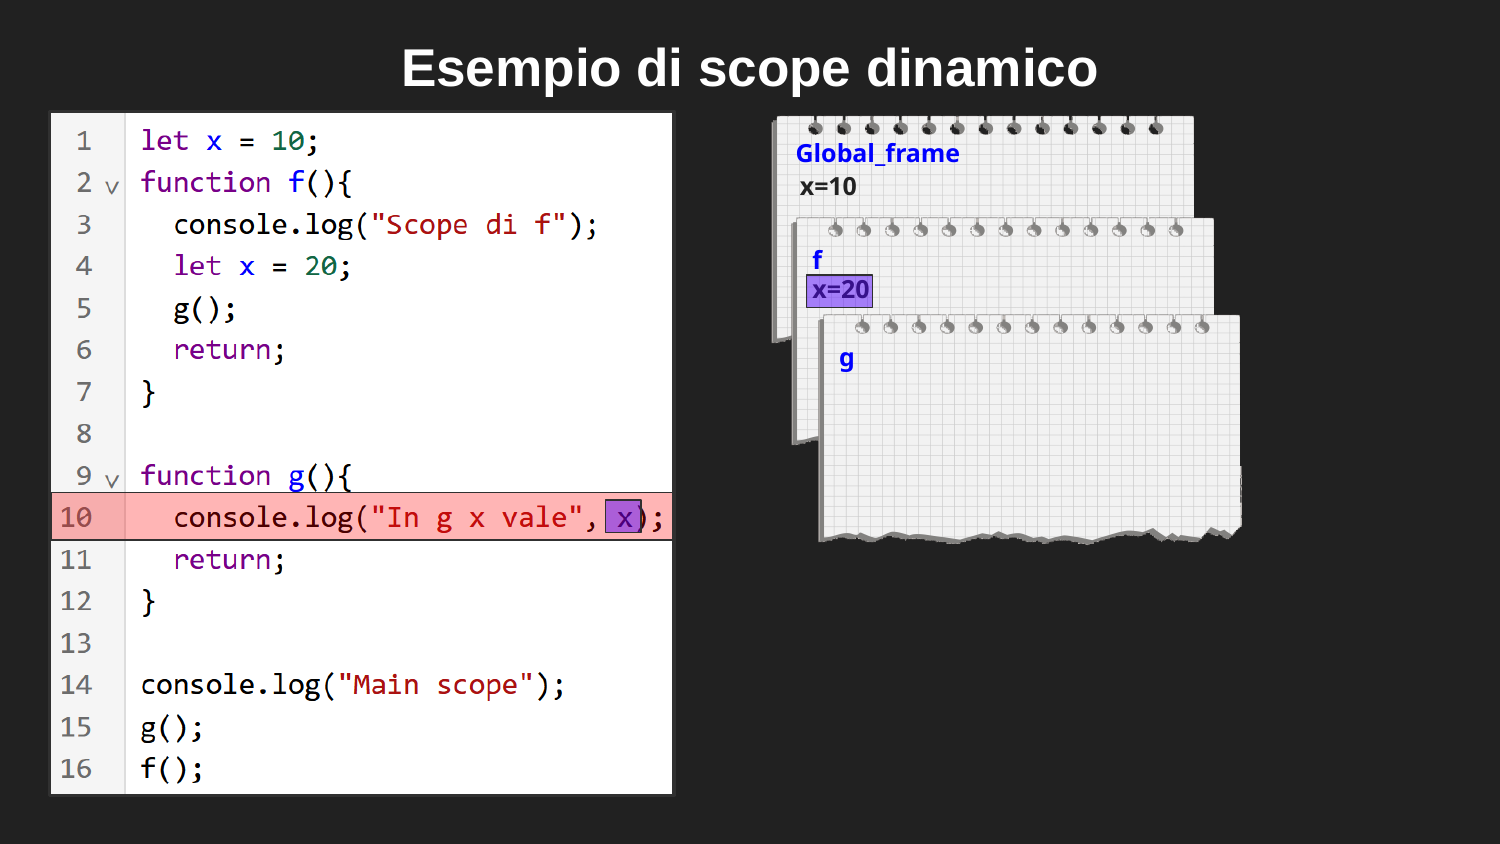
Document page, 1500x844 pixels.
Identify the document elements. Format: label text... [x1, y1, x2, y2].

text_box [51, 492, 673, 540]
picture [51, 112, 673, 492]
text_box x=20 [797, 279, 1074, 319]
text_box [806, 275, 873, 308]
title Esempio di scope dinamico [51, 18, 1449, 113]
picture [764, 112, 1252, 549]
text_box f [797, 250, 1074, 279]
picture [51, 540, 673, 794]
text_box x=10 [784, 176, 1062, 214]
text_box Global_frame [780, 143, 1057, 183]
text_box g [824, 347, 1101, 387]
